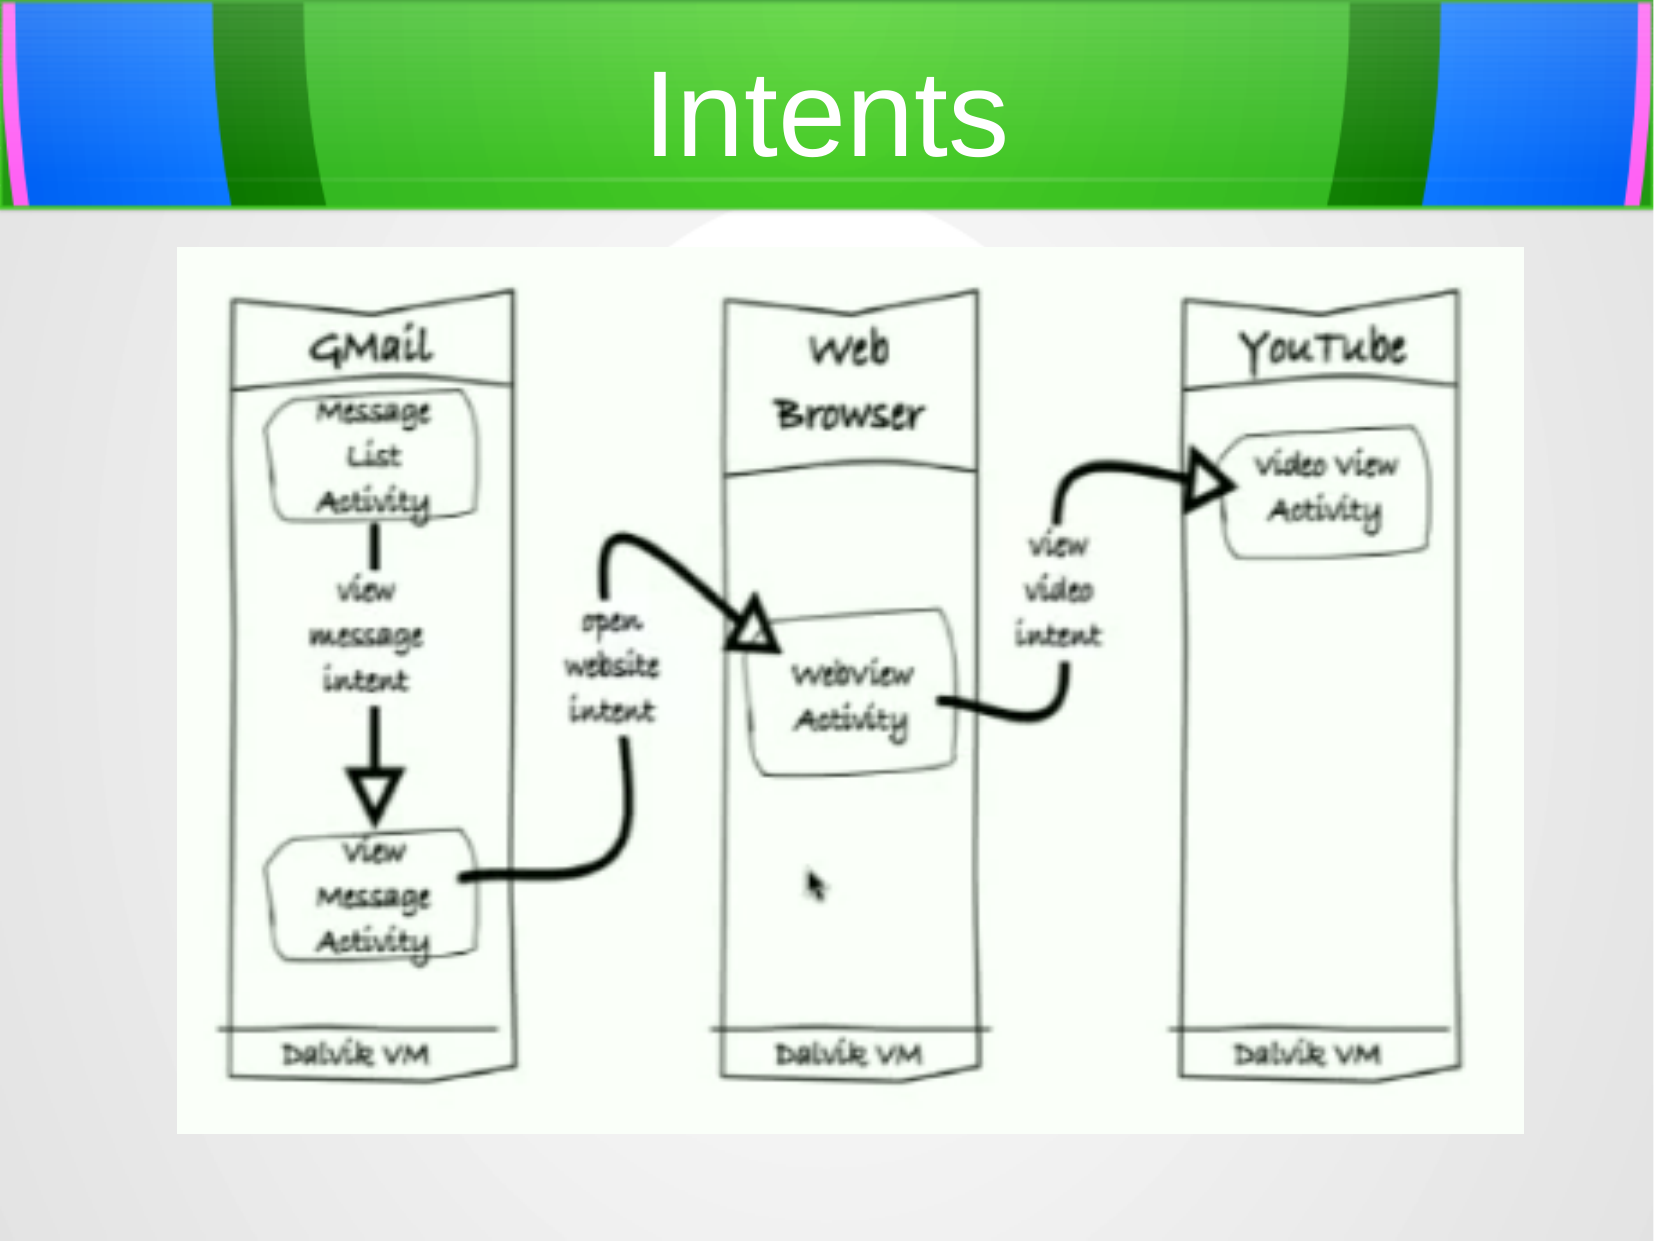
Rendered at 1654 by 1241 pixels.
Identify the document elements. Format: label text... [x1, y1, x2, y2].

title Intents [82, 45, 1571, 183]
picture [0, 0, 1654, 1241]
